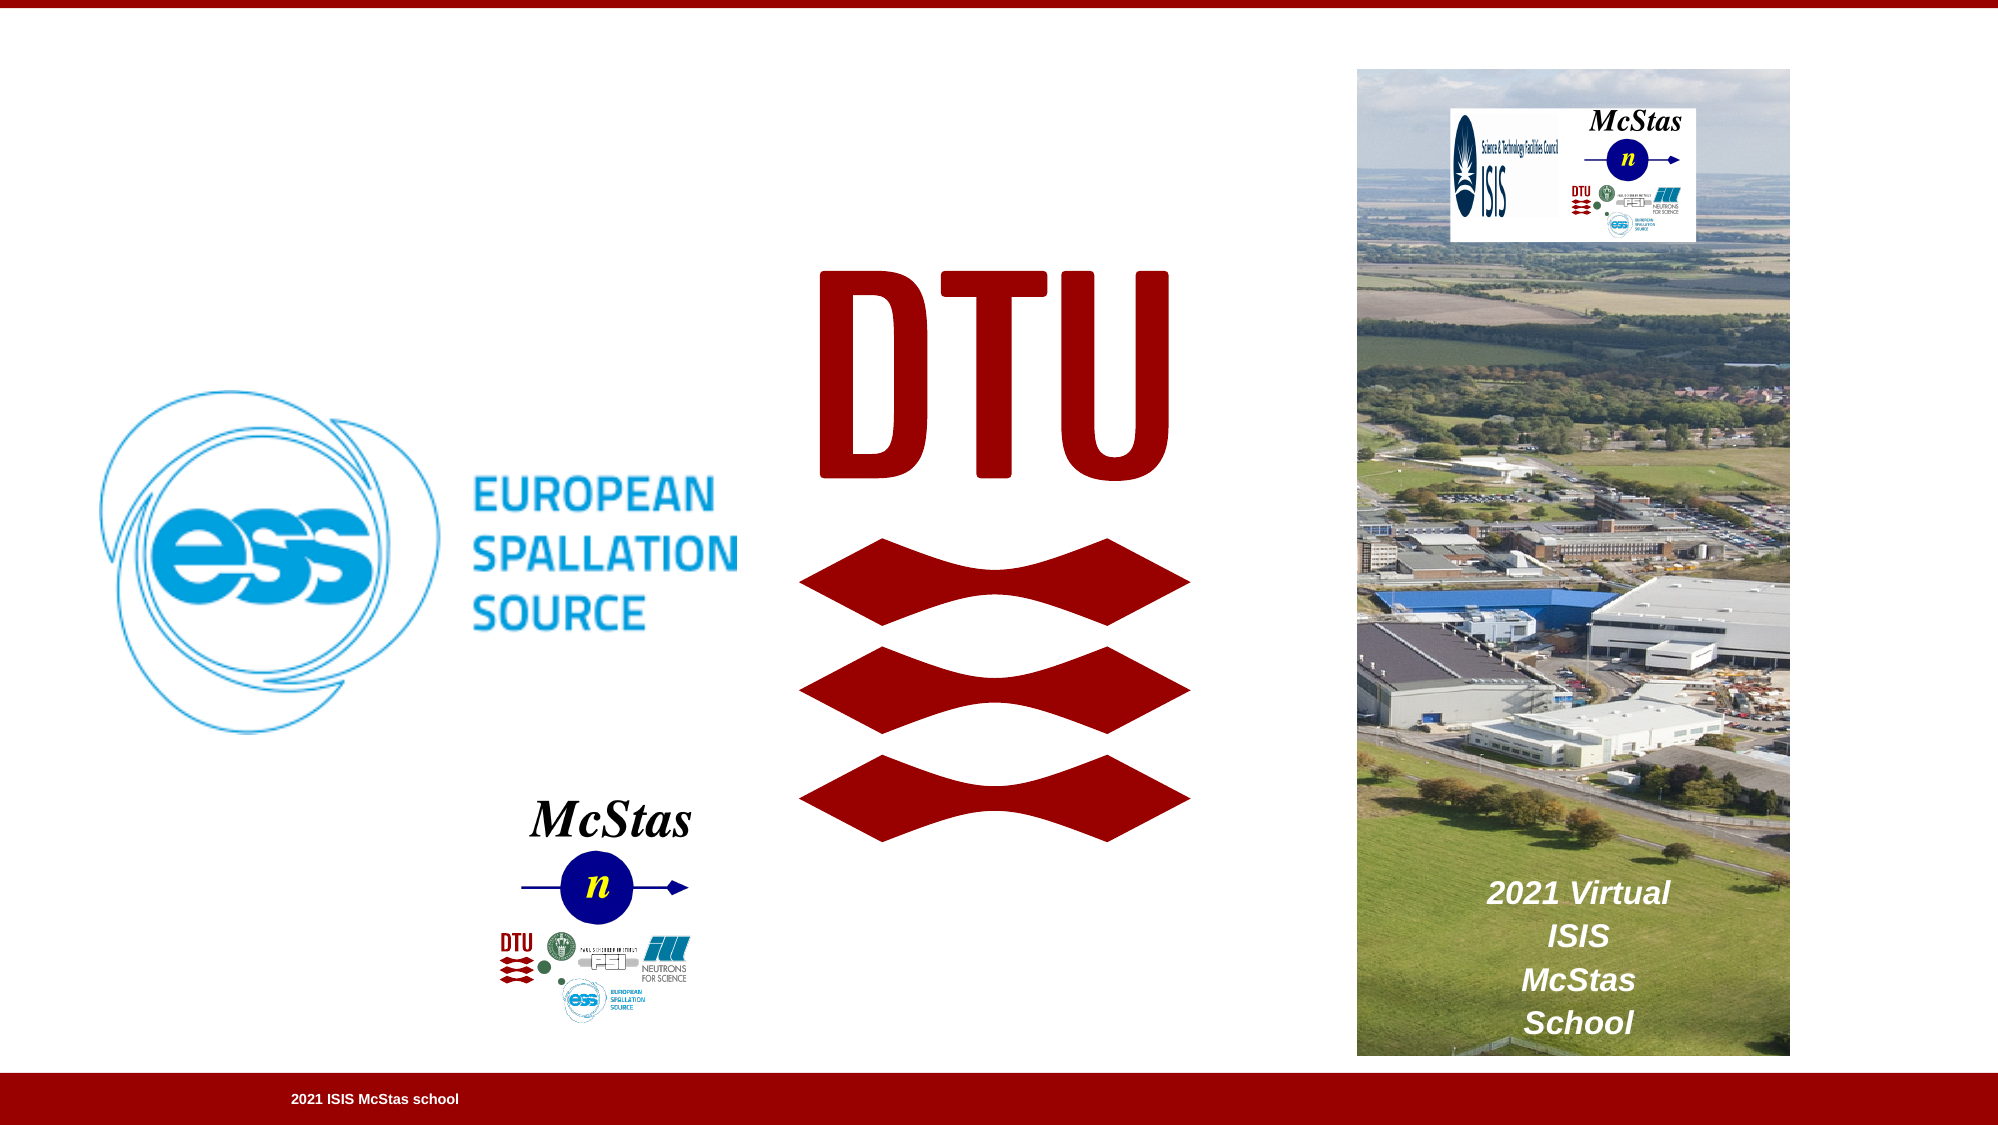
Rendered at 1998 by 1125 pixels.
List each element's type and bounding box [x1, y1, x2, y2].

picture [537, 932, 691, 1023]
picture [1357, 69, 1790, 1056]
picture [578, 947, 639, 970]
picture [498, 799, 713, 926]
picture [99, 390, 737, 735]
